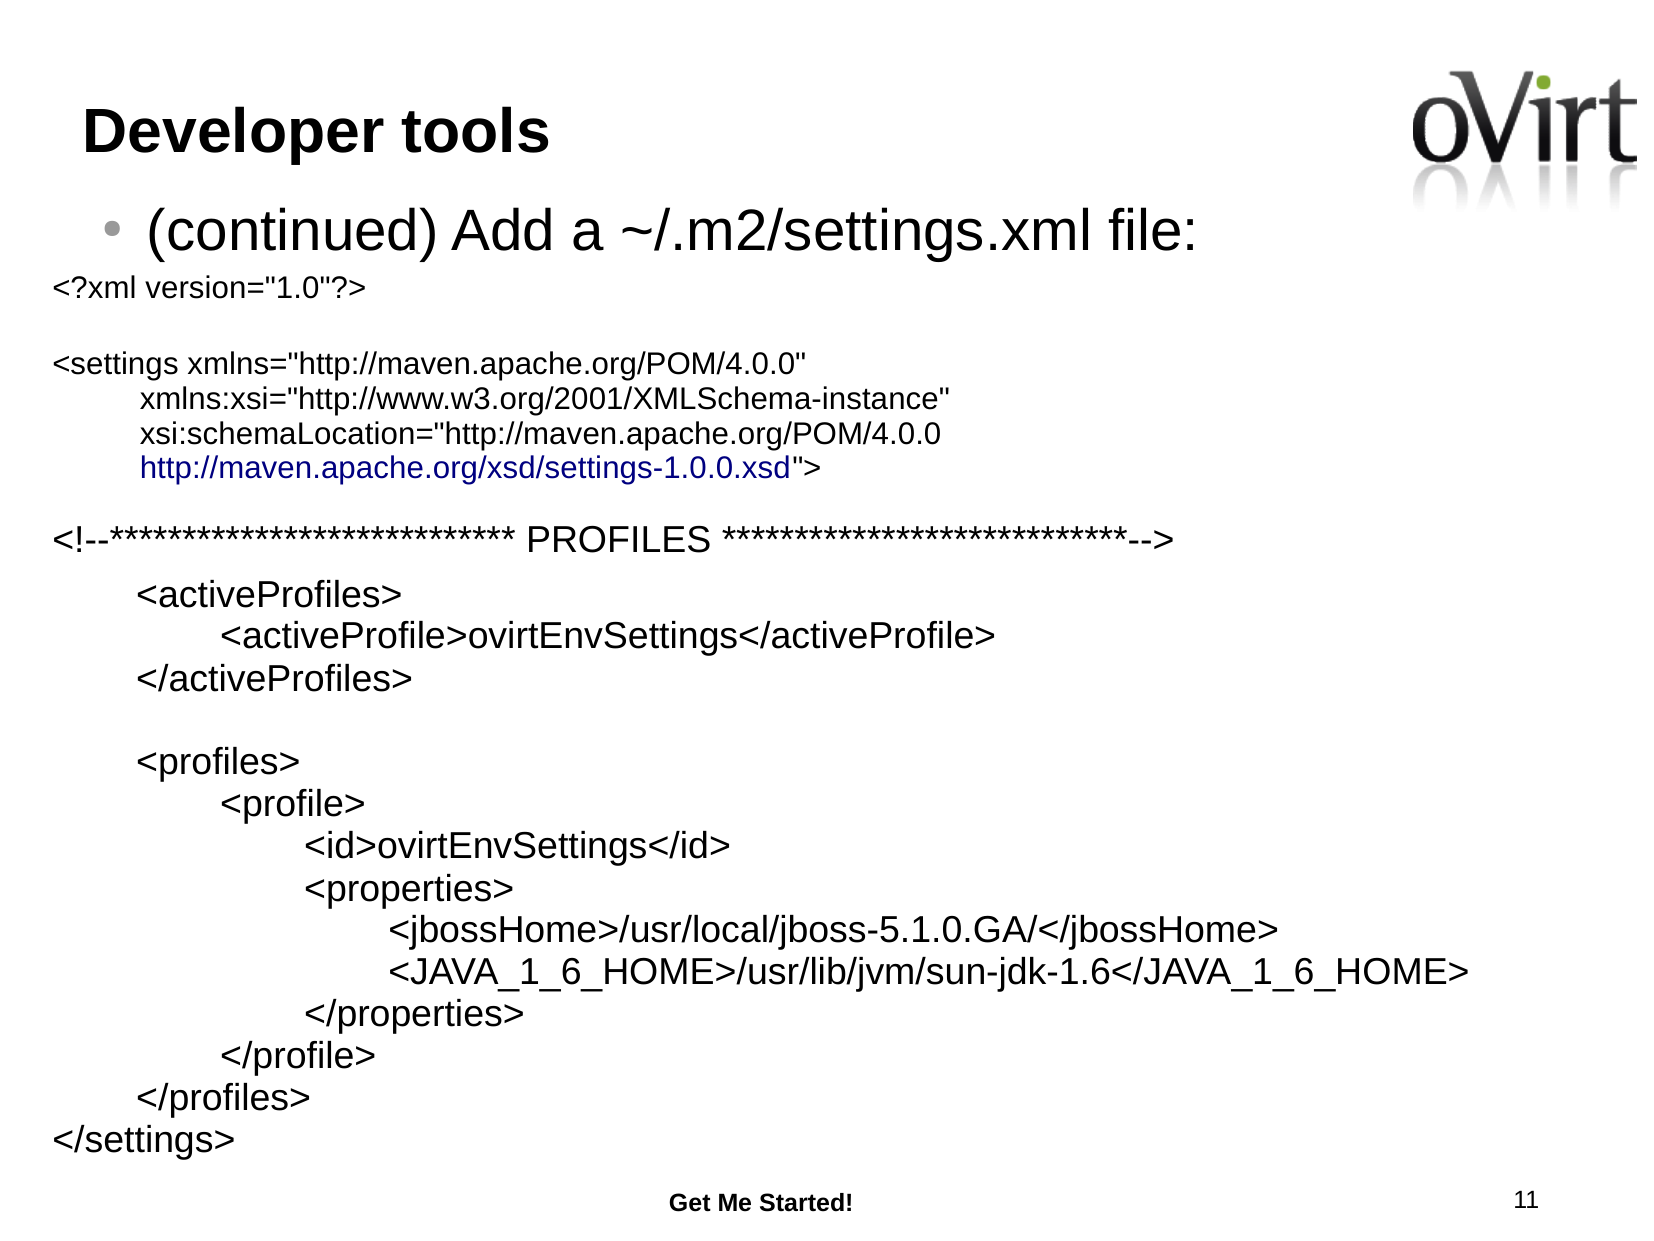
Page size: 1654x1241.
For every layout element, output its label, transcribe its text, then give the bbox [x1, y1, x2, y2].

picture [1413, 63, 1637, 212]
text_box <?xml version="1.0"?> <settings xmlns="http://maven.apache.org/POM/4.0.0" xmlns:xsi="http://www.w3.org/2001/XMLSchema-instance" xsi:schemaLocation="http://maven.apache.org/POM/4.0.0 http://maven.apache.org/xsd/settings-1.0.0.xsd"> <!--**************************** PROFILES ****************************--> <activeProfiles> <activeProfile>ovirtEnvSettings</activeProfile> </activeProfiles> <profiles> <profile> <id>ovirtEnvSettings</id> <properties> <jbossHome>/usr/local/jboss-5.1.0.GA/</jbossHome> <JAVA_1_6_HOME>/usr/lib/jvm/sun-jdk-1.6</JAVA_1_6_HOME> </properties> </profile> </profiles> </settings> [37, 262, 1613, 1169]
list (continued) Add a ~/.m2/settings.xml file: [86, 197, 1576, 262]
title Developer tools [82, 37, 1303, 225]
